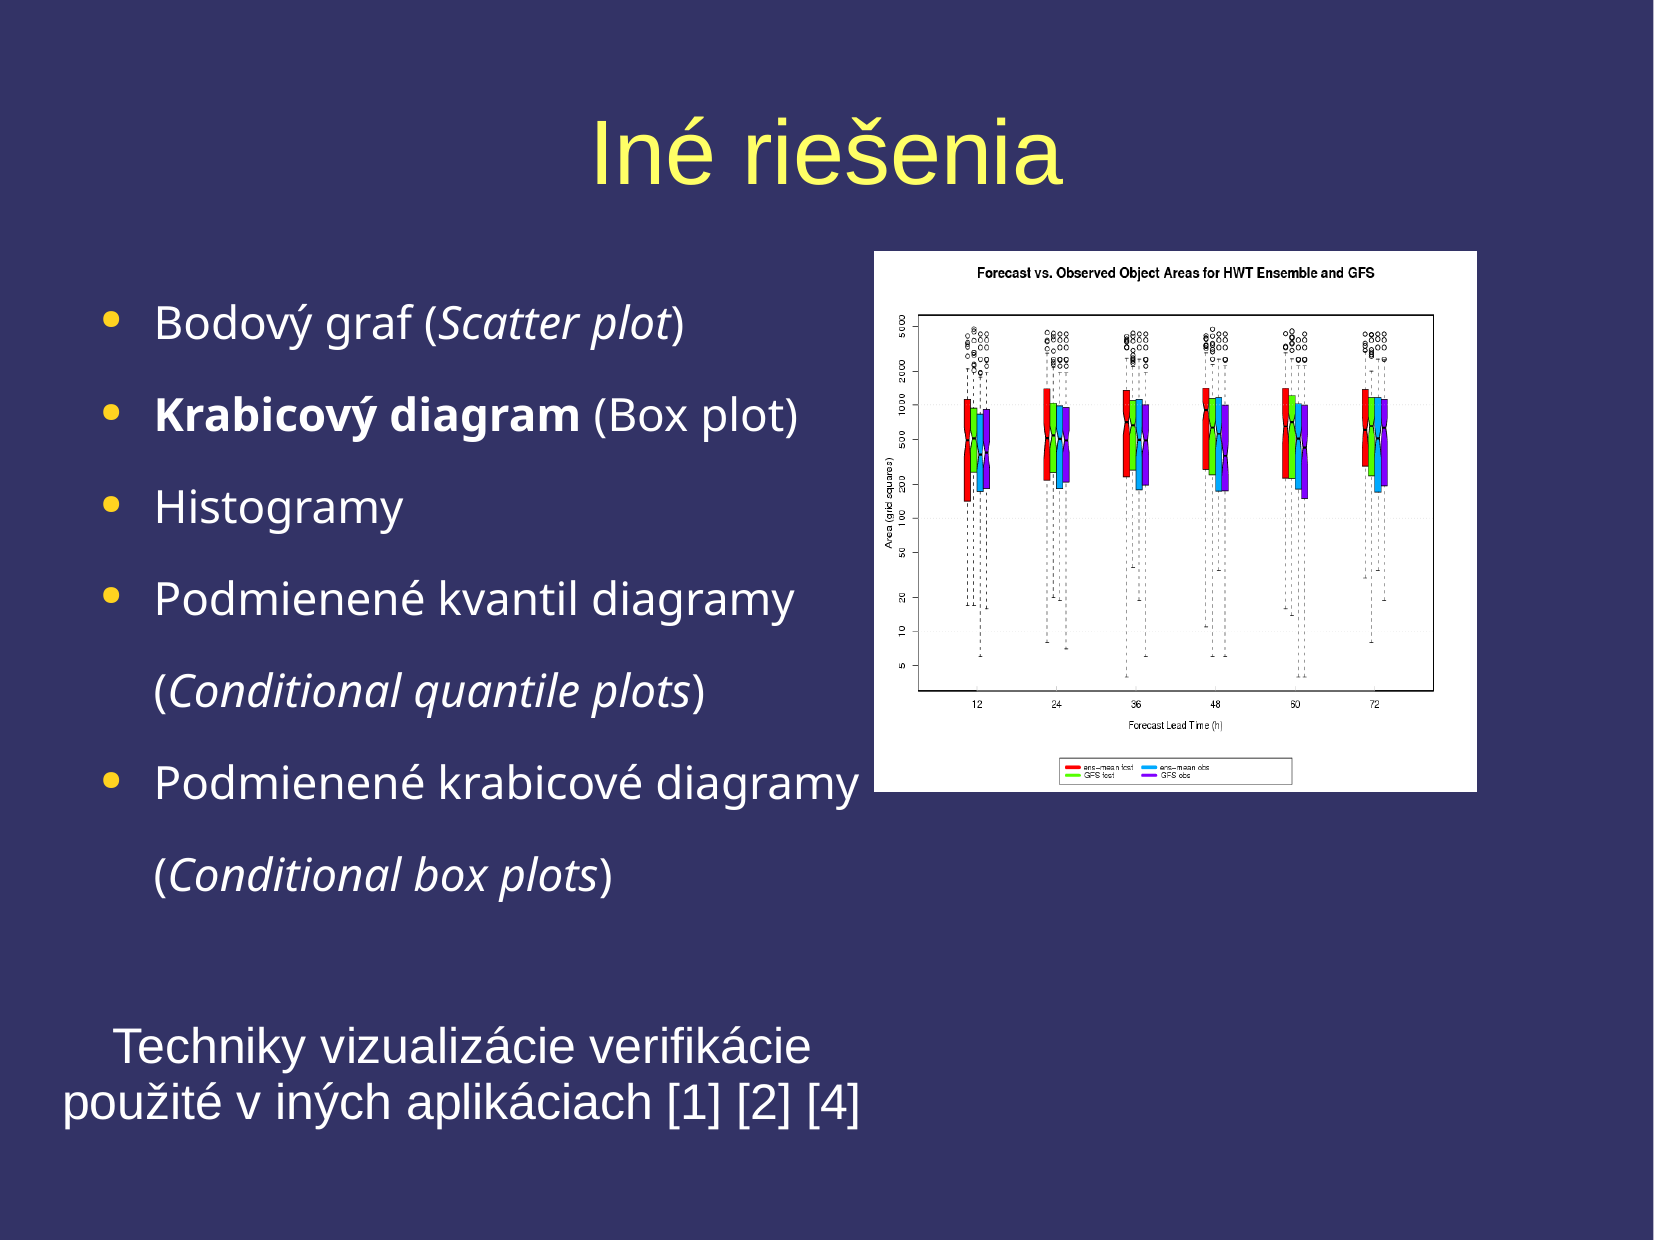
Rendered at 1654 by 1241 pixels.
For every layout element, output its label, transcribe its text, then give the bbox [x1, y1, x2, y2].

title Iné riešenia [82, 49, 1571, 257]
text_box Techniky vizualizácie verifikácie použité v iných aplikáciach [1] [2] [4] [47, 1010, 922, 1193]
list Bodový graf (Scatter plot) Krabicový diagram (Box plot) Histogramy Podmienené kvantil diagramy (Conditional quantile plots) Podmienené krabicové diagramy (Conditional box plots) [82, 290, 1571, 1109]
picture [874, 251, 1477, 792]
